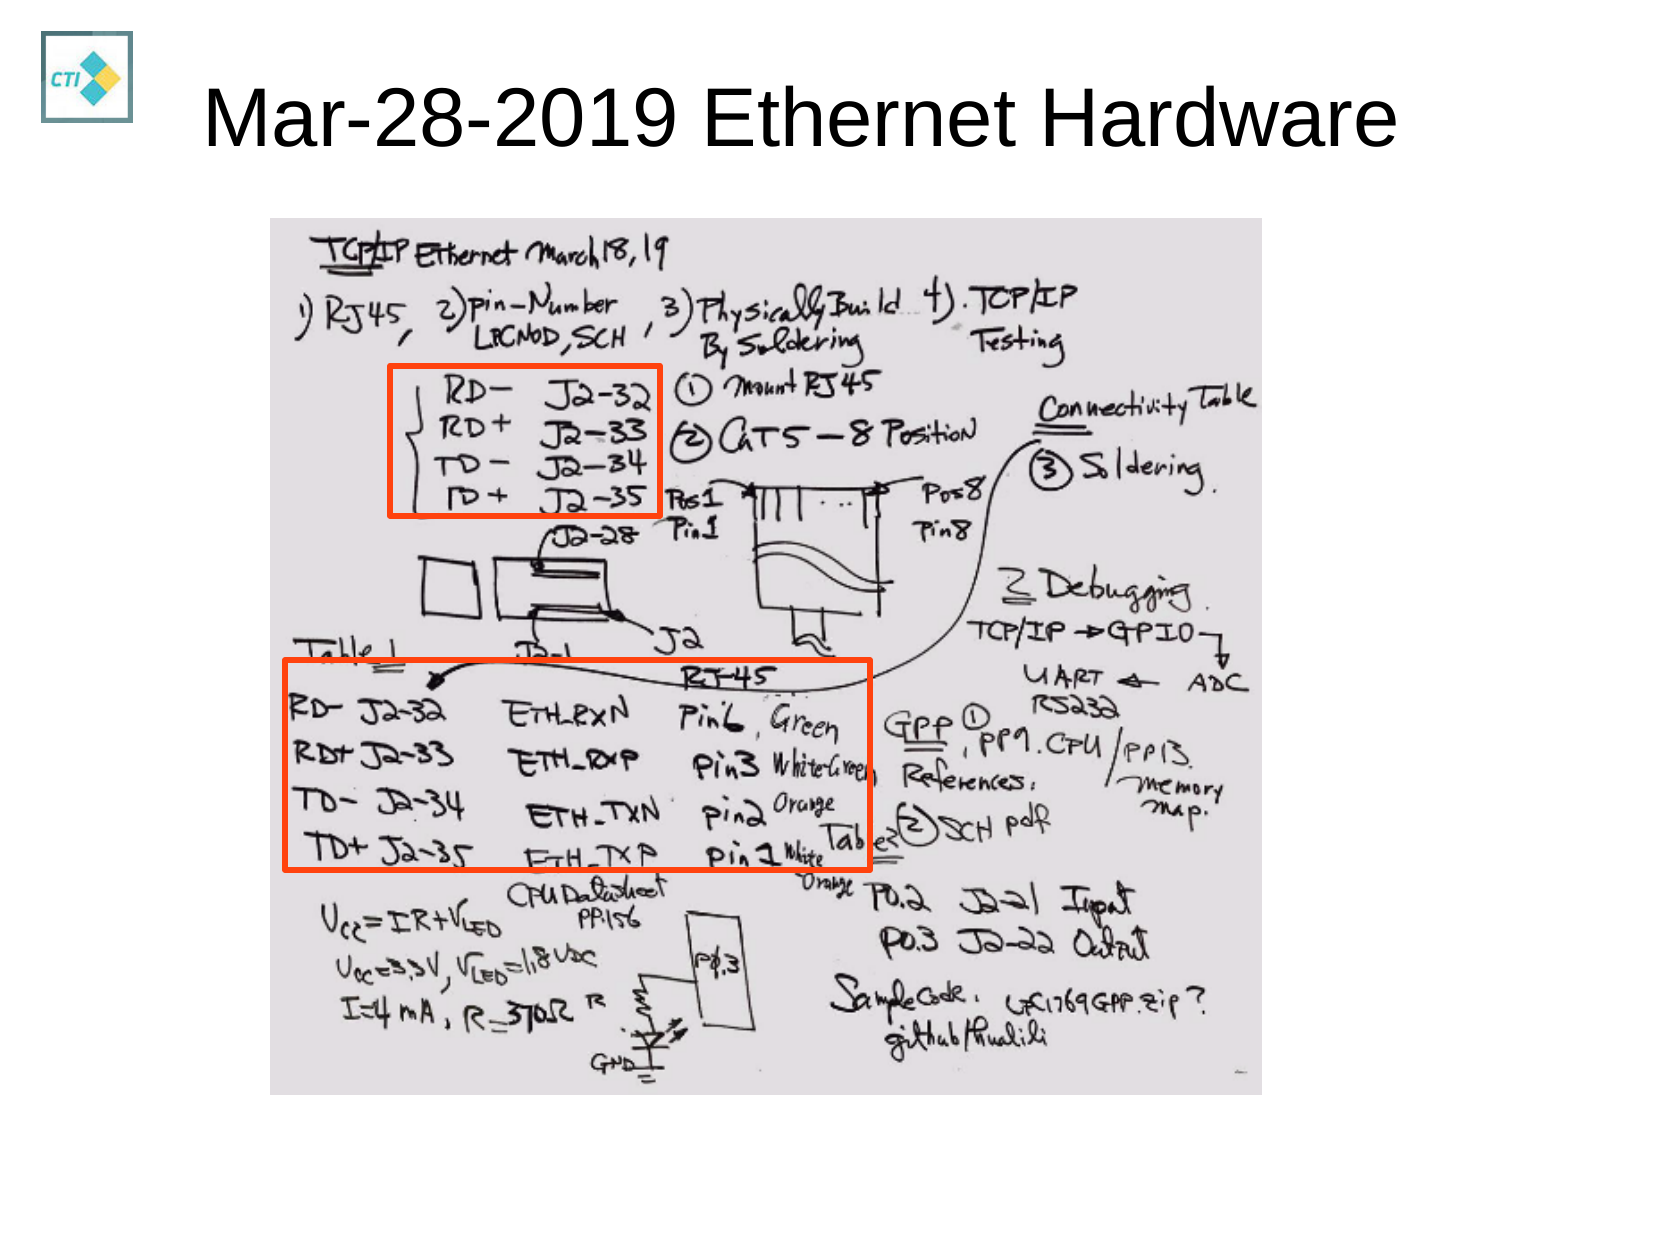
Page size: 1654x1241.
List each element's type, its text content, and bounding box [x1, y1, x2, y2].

picture [41, 31, 133, 123]
picture [270, 218, 1262, 1096]
text_box Mar-28-2019 Ethernet Hardware [82, 49, 1568, 182]
